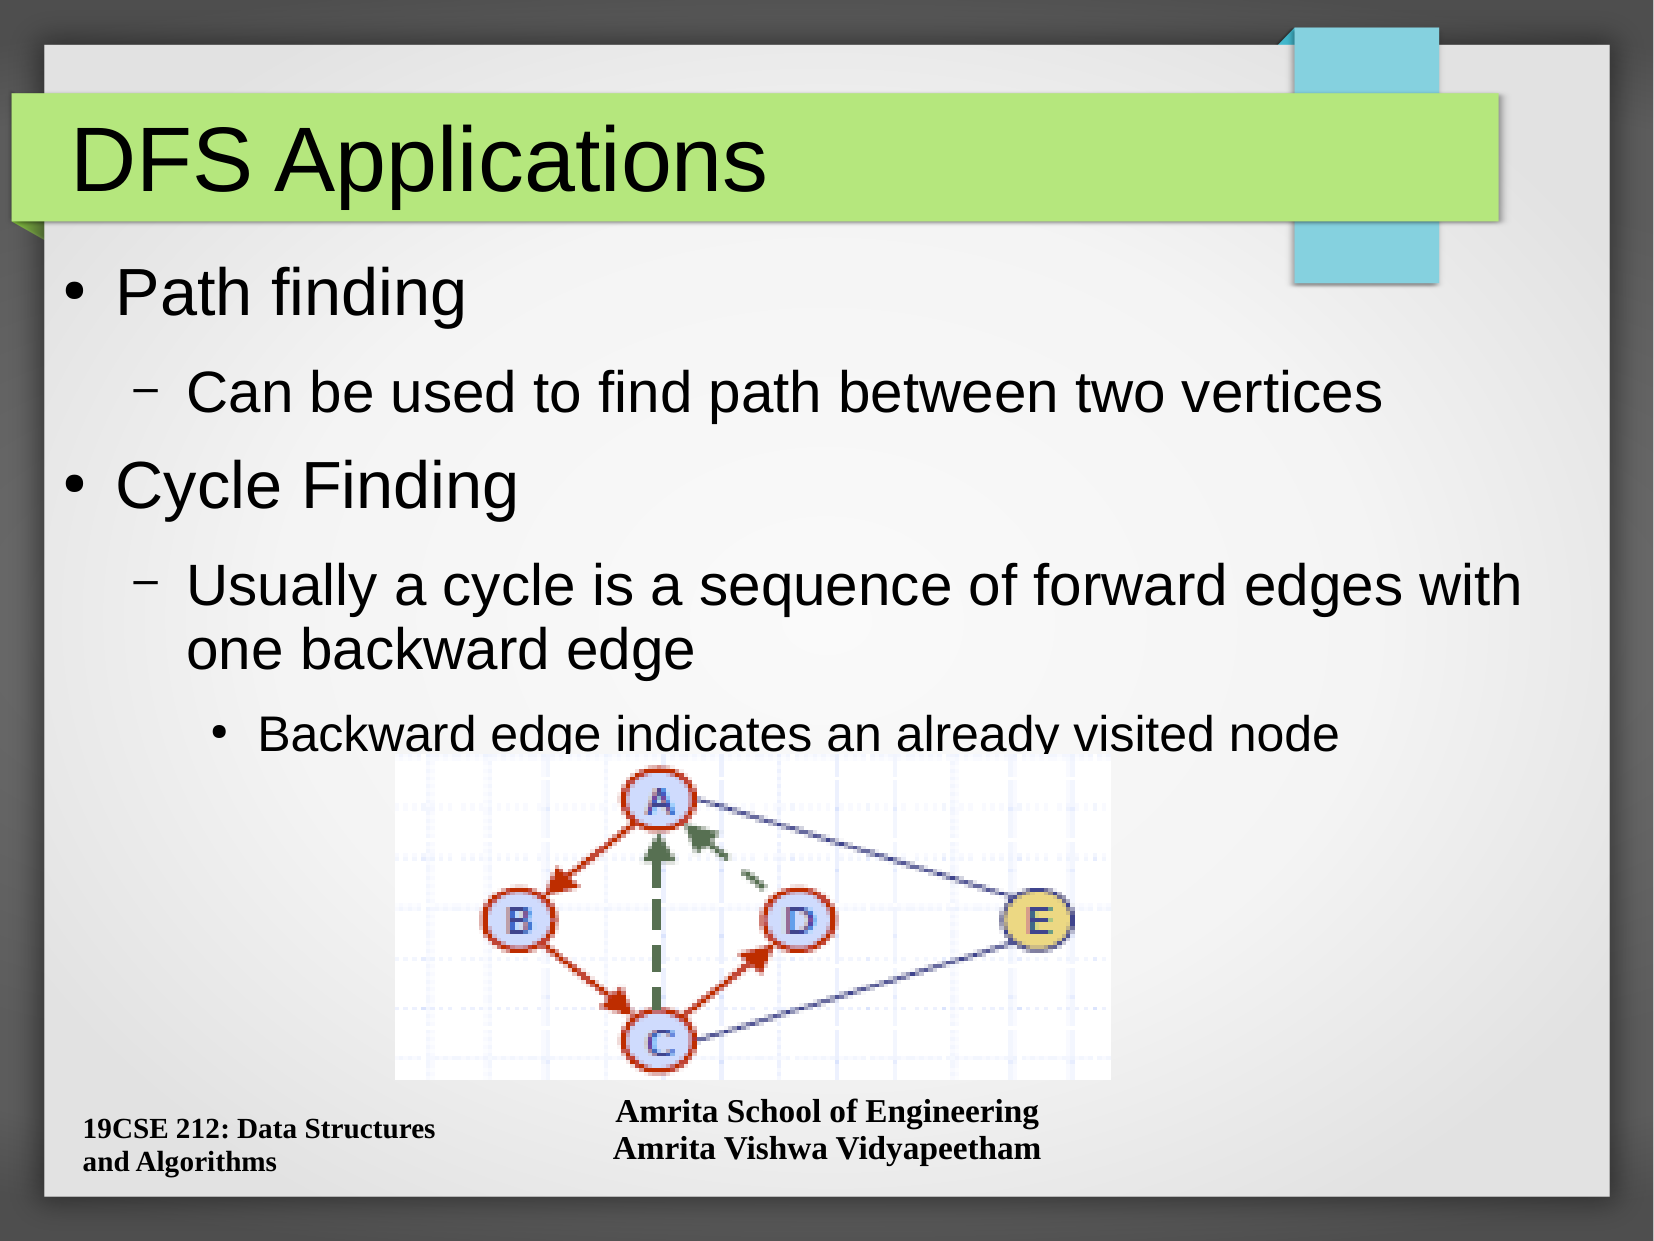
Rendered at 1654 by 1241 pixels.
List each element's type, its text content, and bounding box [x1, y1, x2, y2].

picture [0, 0, 1654, 1241]
list Path finding Can be used to find path between two vertices Cycle Finding Usually a cycle is a sequence of forward edges with one backward edge Backward edge indicates an already visited node [45, 255, 1591, 975]
title DFS Applications [70, 106, 1229, 213]
